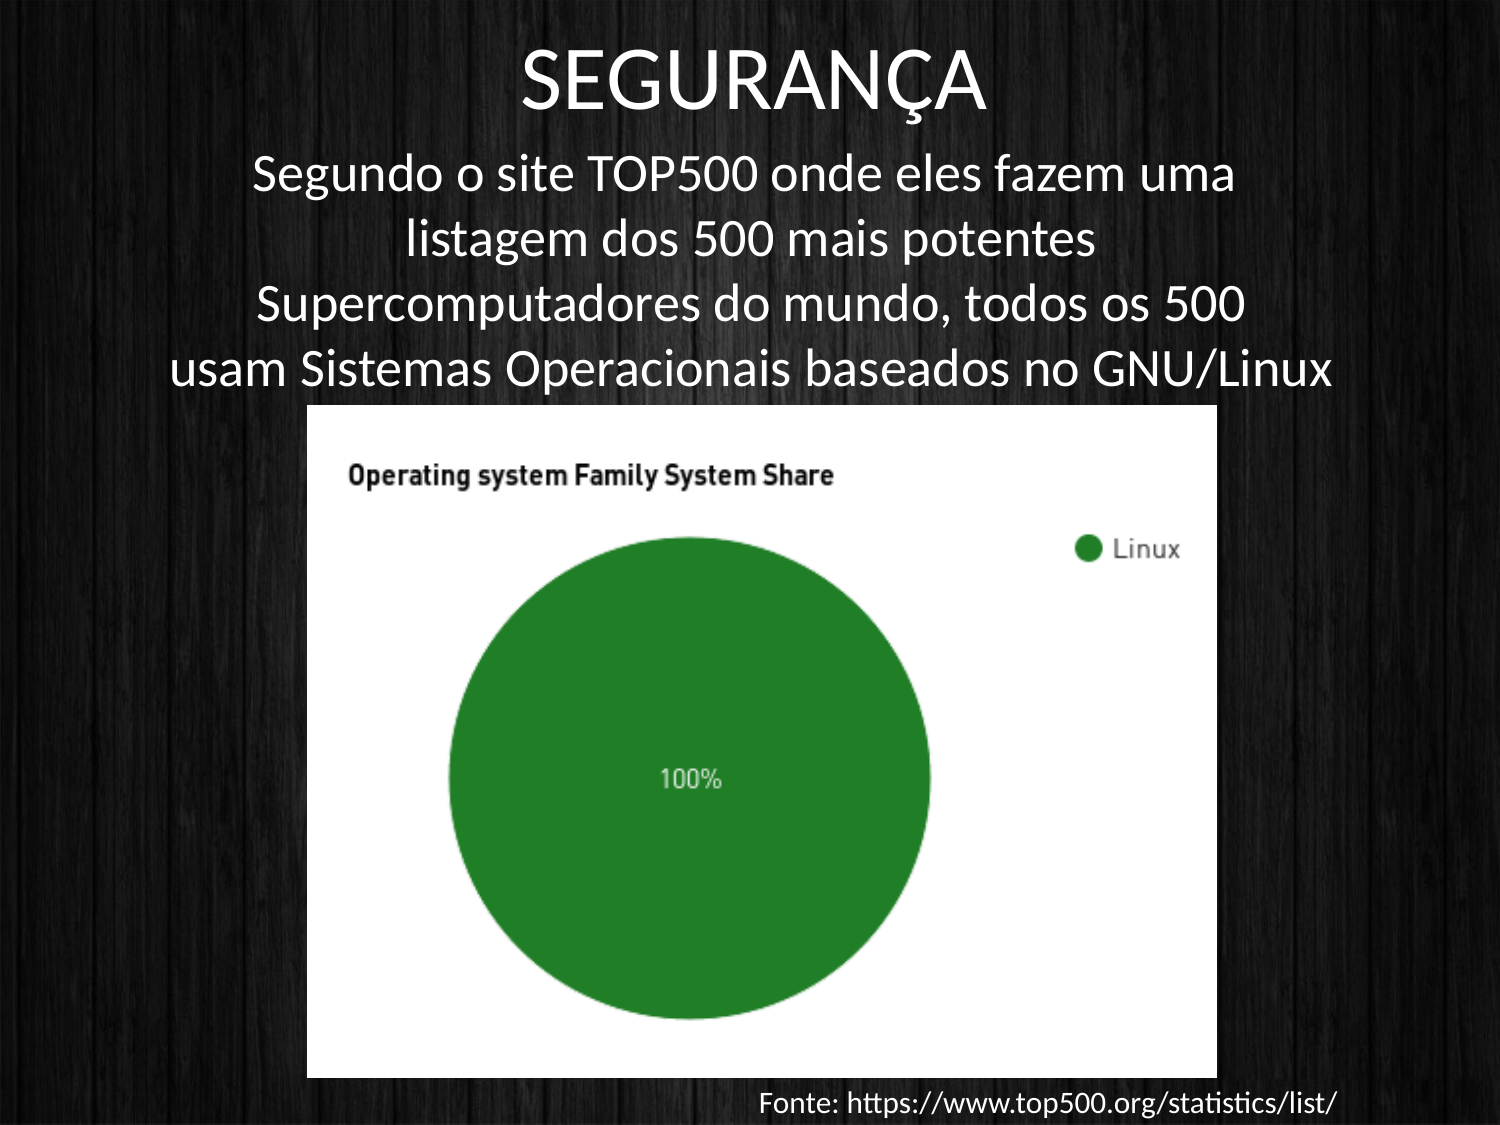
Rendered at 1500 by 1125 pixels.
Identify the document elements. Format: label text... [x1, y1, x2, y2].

picture [0, 0, 1500, 1125]
text_box Segundo o site TOP500 onde eles fazem uma listagem dos 500 mais potentes Supercomputadores do mundo, todos os 500 usam Sistemas Operacionais baseados no GNU/Linux [154, 129, 1350, 405]
title SEGURANÇA [79, 15, 1430, 130]
text_box Fonte: https://www.top500.org/statistics/list/ [744, 1074, 1500, 1125]
